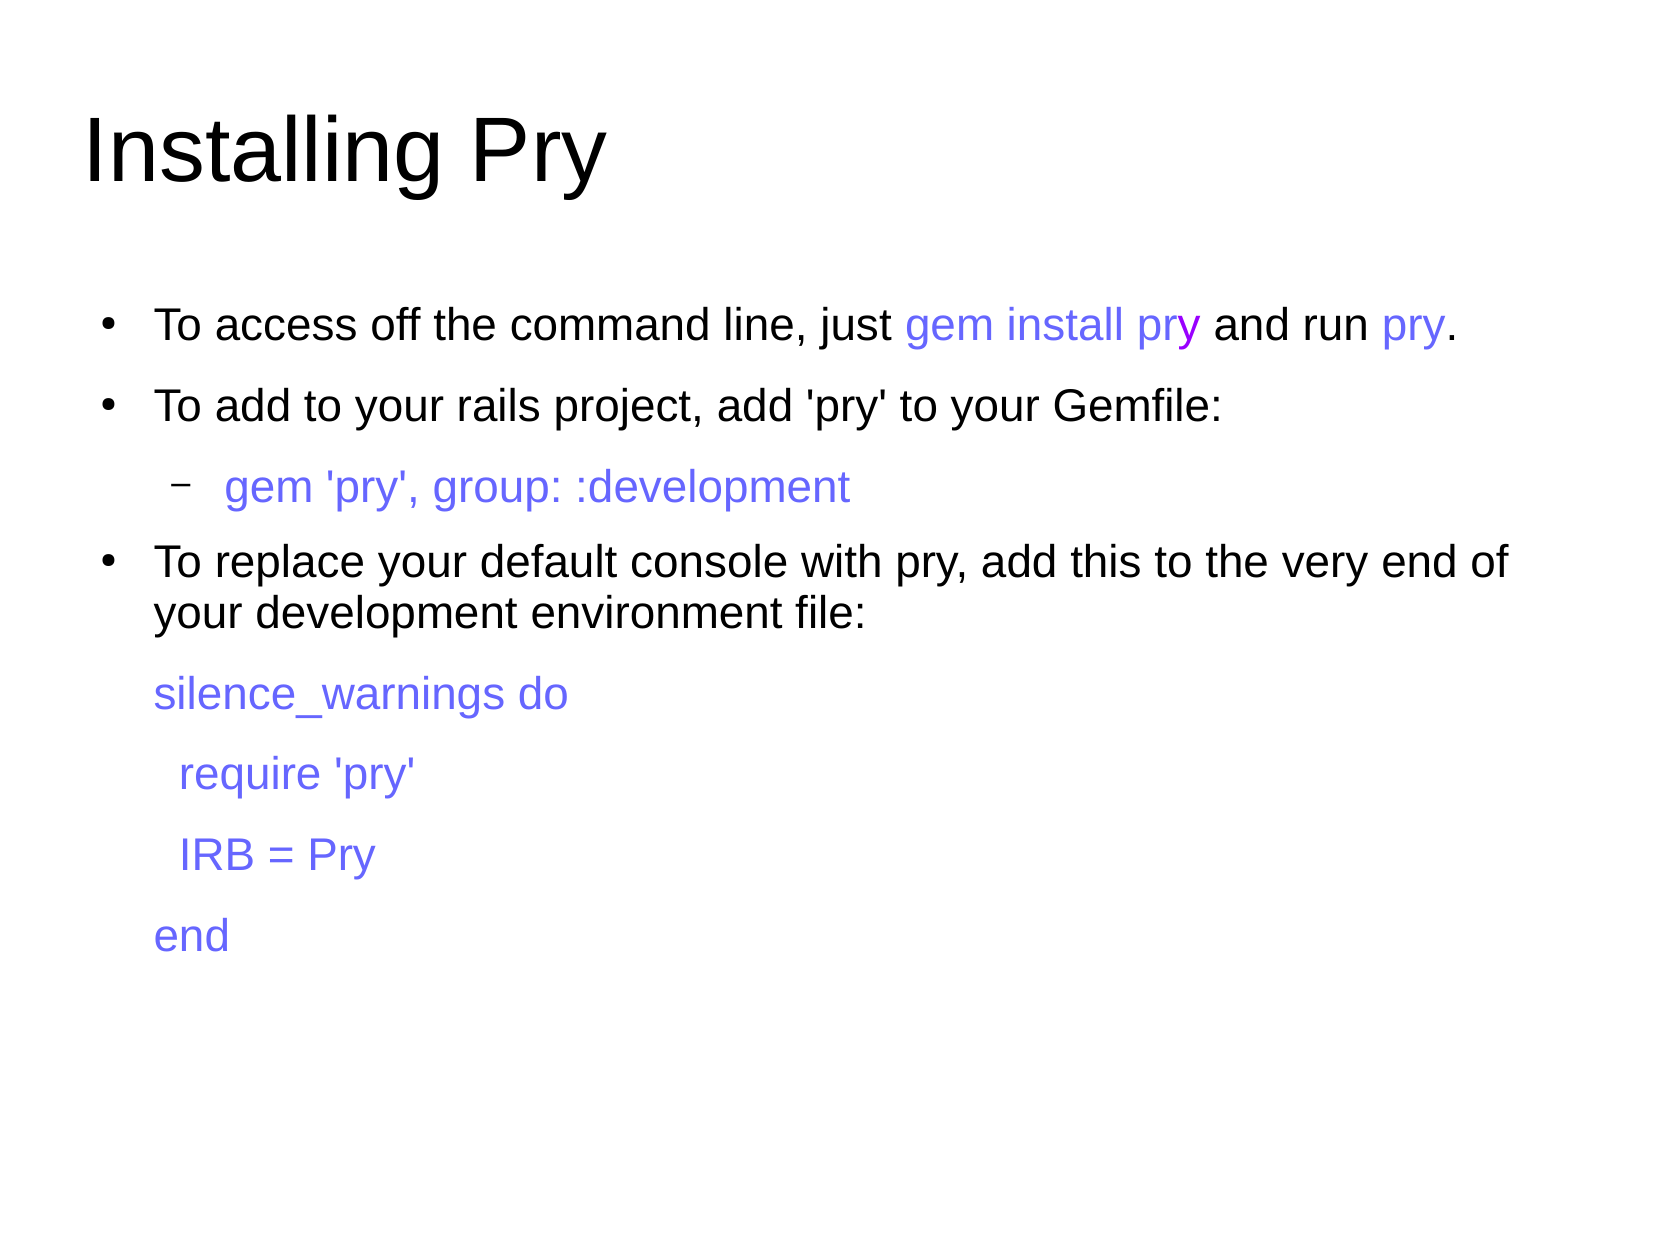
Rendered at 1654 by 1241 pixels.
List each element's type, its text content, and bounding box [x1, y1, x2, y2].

list To access off the command line, just gem install pry and run pry. To add to your rails project, add 'pry' to your Gemfile: gem 'pry', group: :development To replace your default console with pry, add this to the very end of your development environment file: silence_warnings do require 'pry' IRB = Pry end [82, 299, 1583, 981]
title Installing Pry [82, 47, 1235, 252]
